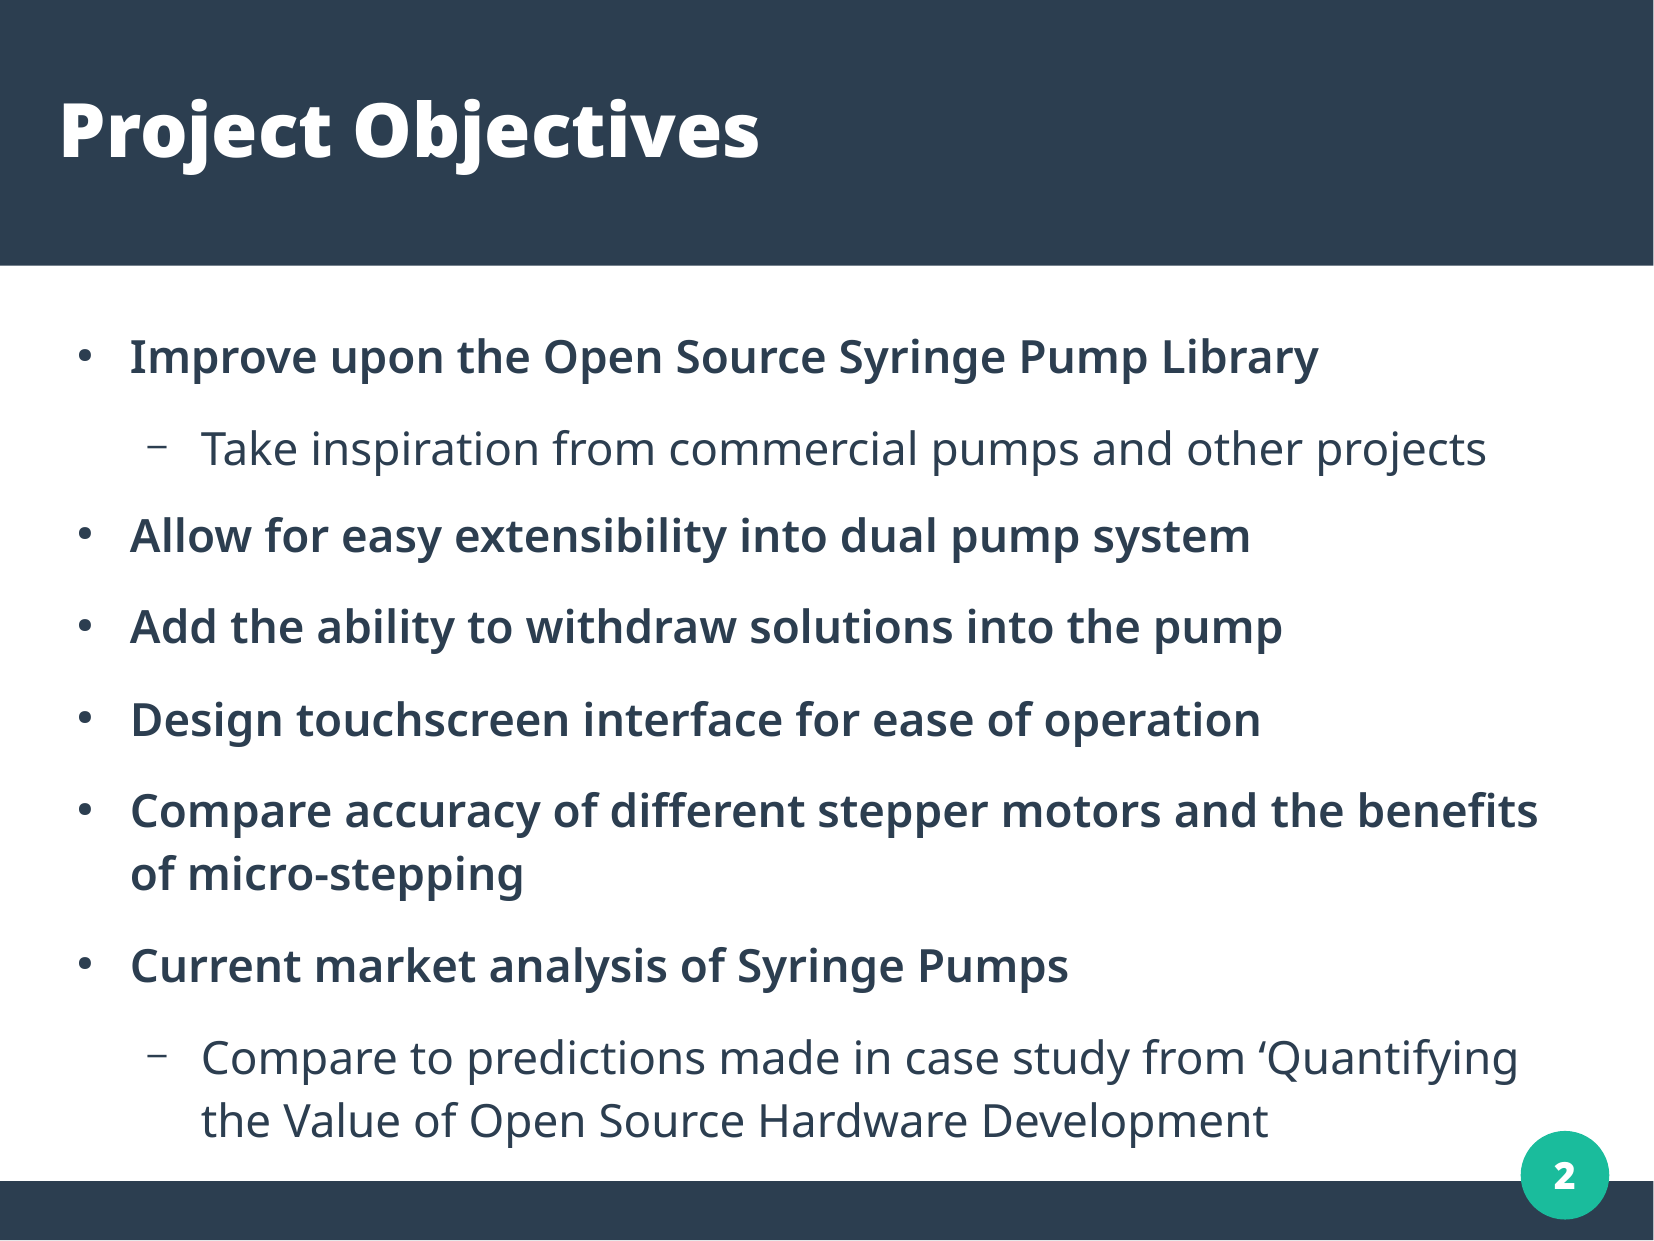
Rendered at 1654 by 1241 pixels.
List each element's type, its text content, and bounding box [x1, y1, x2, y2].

list Improve upon the Open Source Syringe Pump Library Take inspiration from commercial pumps and other projects Allow for easy extensibility into dual pump system Add the ability to withdraw solutions into the pump Design touchscreen interface for ease of operation Compare accuracy of different stepper motors and the benefits of micro-stepping Current market analysis of Syringe Pumps Compare to predictions made in case study from ‘Quantifying the Value of Open Source Hardware Development [59, 324, 1595, 1152]
title Project Objectives [59, 49, 1595, 207]
